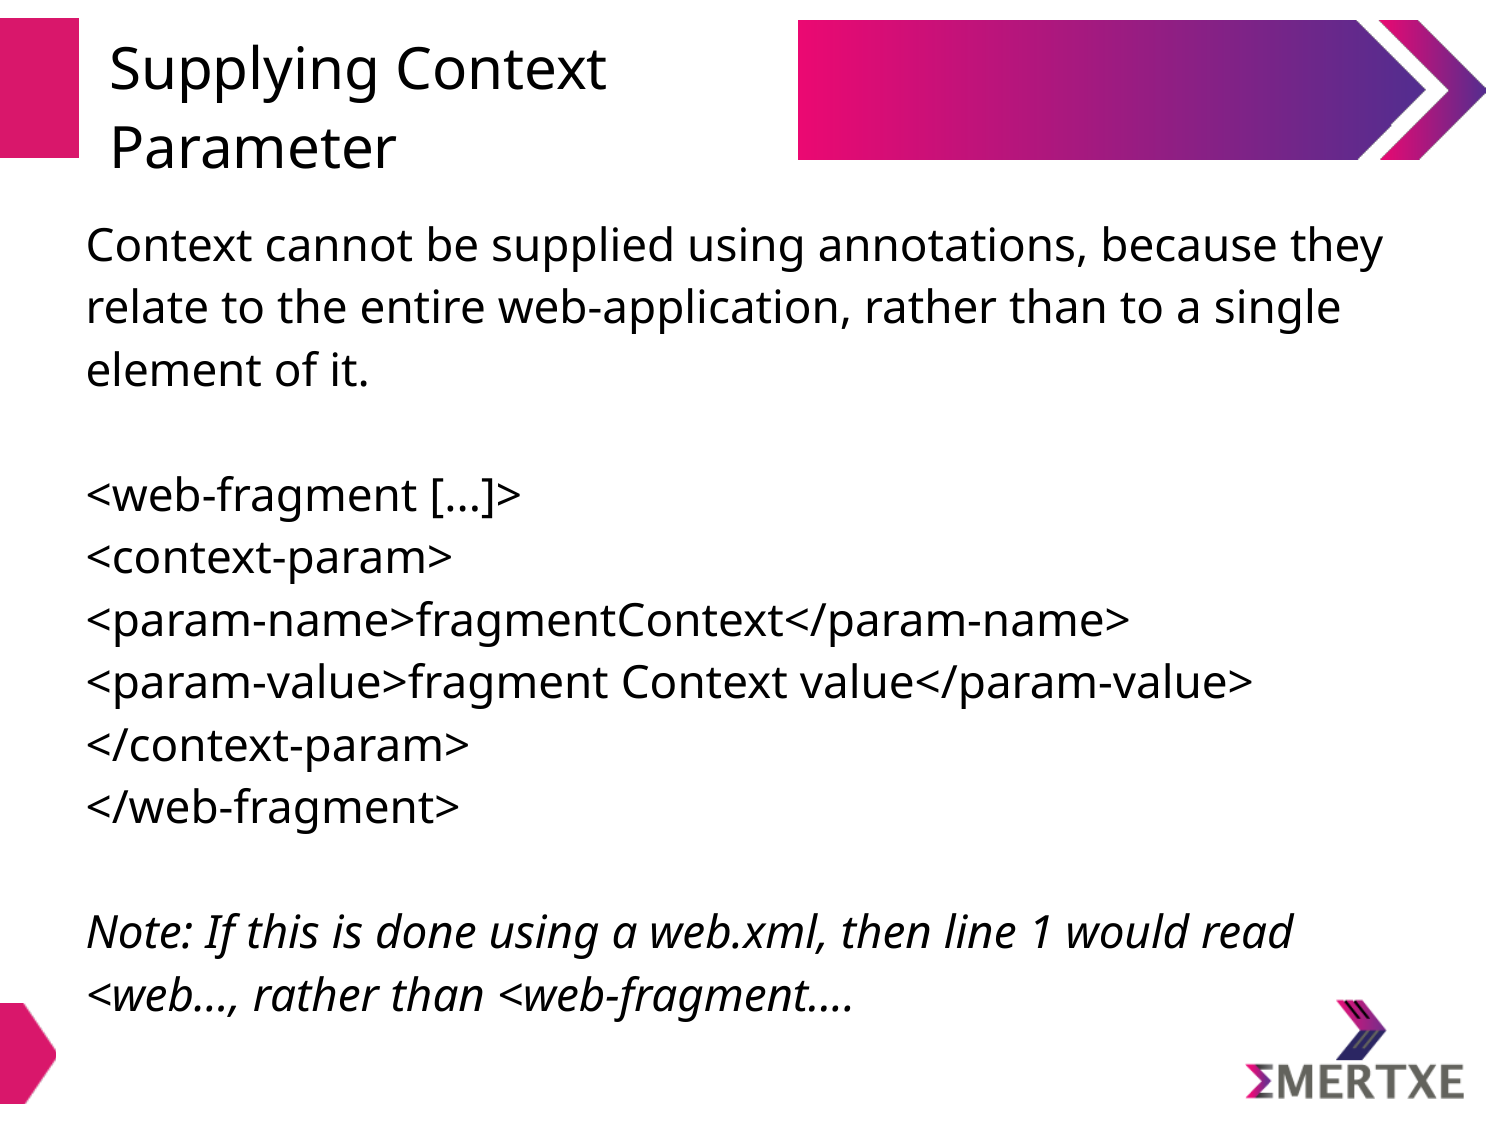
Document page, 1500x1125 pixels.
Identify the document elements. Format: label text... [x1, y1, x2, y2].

text_box Context cannot be supplied using annotations, because they relate to the entire web-application, rather than to a single element of it. <web-fragment [...]> <context-param> <param-name>fragmentContext</param-name> <param-value>fragment Context value</param-value> </context-param> </web-fragment> Note: If this is done using a web.xml, then line 1 would read <web..., rather than <web-fragment.... [70, 204, 1406, 916]
picture [798, 20, 1486, 160]
text_box Supplying Context Parameter [94, 20, 756, 171]
picture [1245, 996, 1465, 1099]
